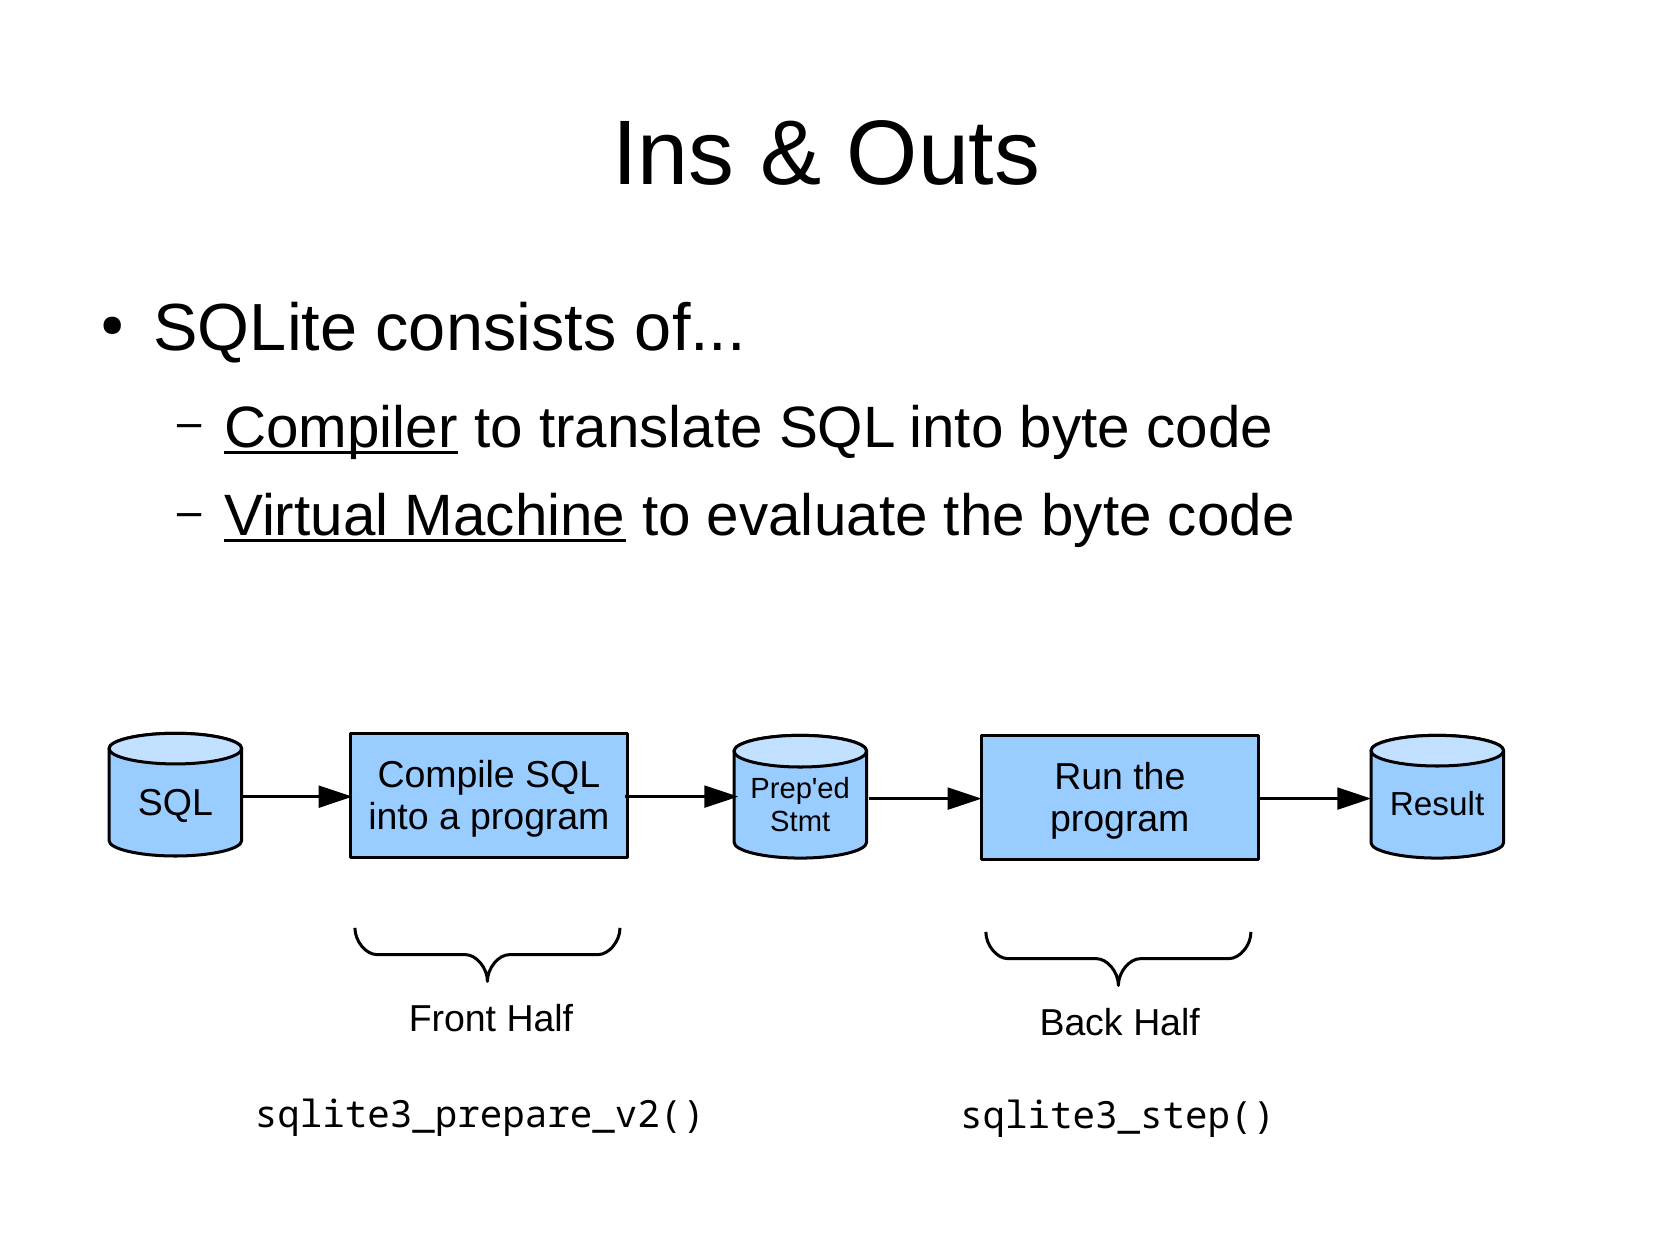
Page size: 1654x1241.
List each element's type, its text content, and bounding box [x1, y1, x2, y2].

text_box sqlite3_prepare_v2() [240, 1080, 720, 1139]
title Ins & Outs [82, 49, 1571, 257]
title The B-tree Layer [109, 733, 242, 764]
text_box Prep'ed Stmt [734, 753, 867, 859]
text_box SQL [109, 751, 242, 857]
text_box Code Generator [1371, 735, 1504, 767]
text_box Run the program [981, 735, 1259, 860]
text_box Compile SQL into a program [350, 733, 628, 858]
text_box Result [1371, 753, 1504, 859]
text_box Back Half [1024, 994, 1215, 1052]
text_box Parser [734, 735, 867, 768]
text_box sqlite3_step() [945, 1081, 1291, 1141]
text_box Front Half [393, 990, 589, 1048]
list SQLite consists of... Compiler to translate SQL into byte code Virtual Machine to evaluate the byte code [82, 290, 1571, 1094]
